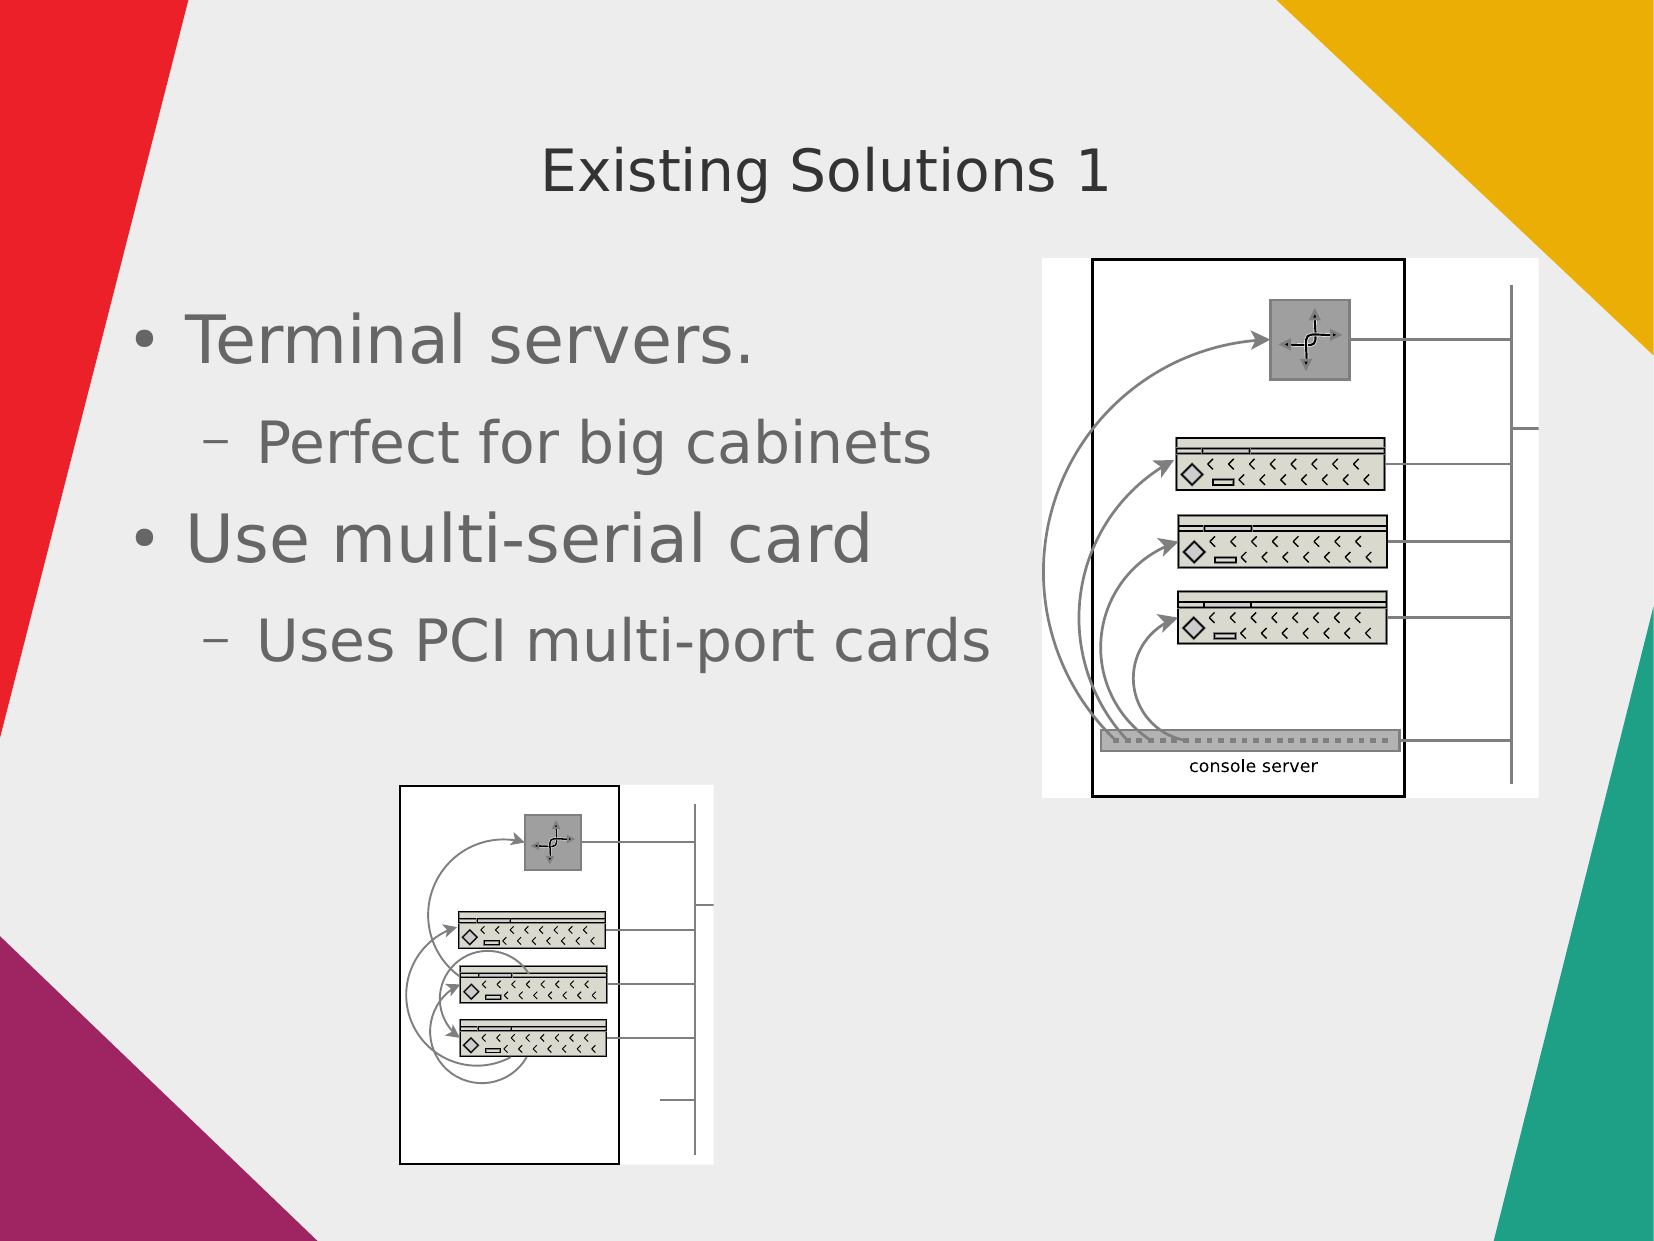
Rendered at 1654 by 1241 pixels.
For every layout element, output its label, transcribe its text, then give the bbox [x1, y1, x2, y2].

list Terminal servers. Perfect for big cabinets Use multi-serial card Uses PCI multi-port cards [114, 302, 1539, 1033]
title Existing Solutions 1 [114, 73, 1539, 271]
picture [1042, 257, 1539, 798]
picture [398, 784, 714, 1165]
